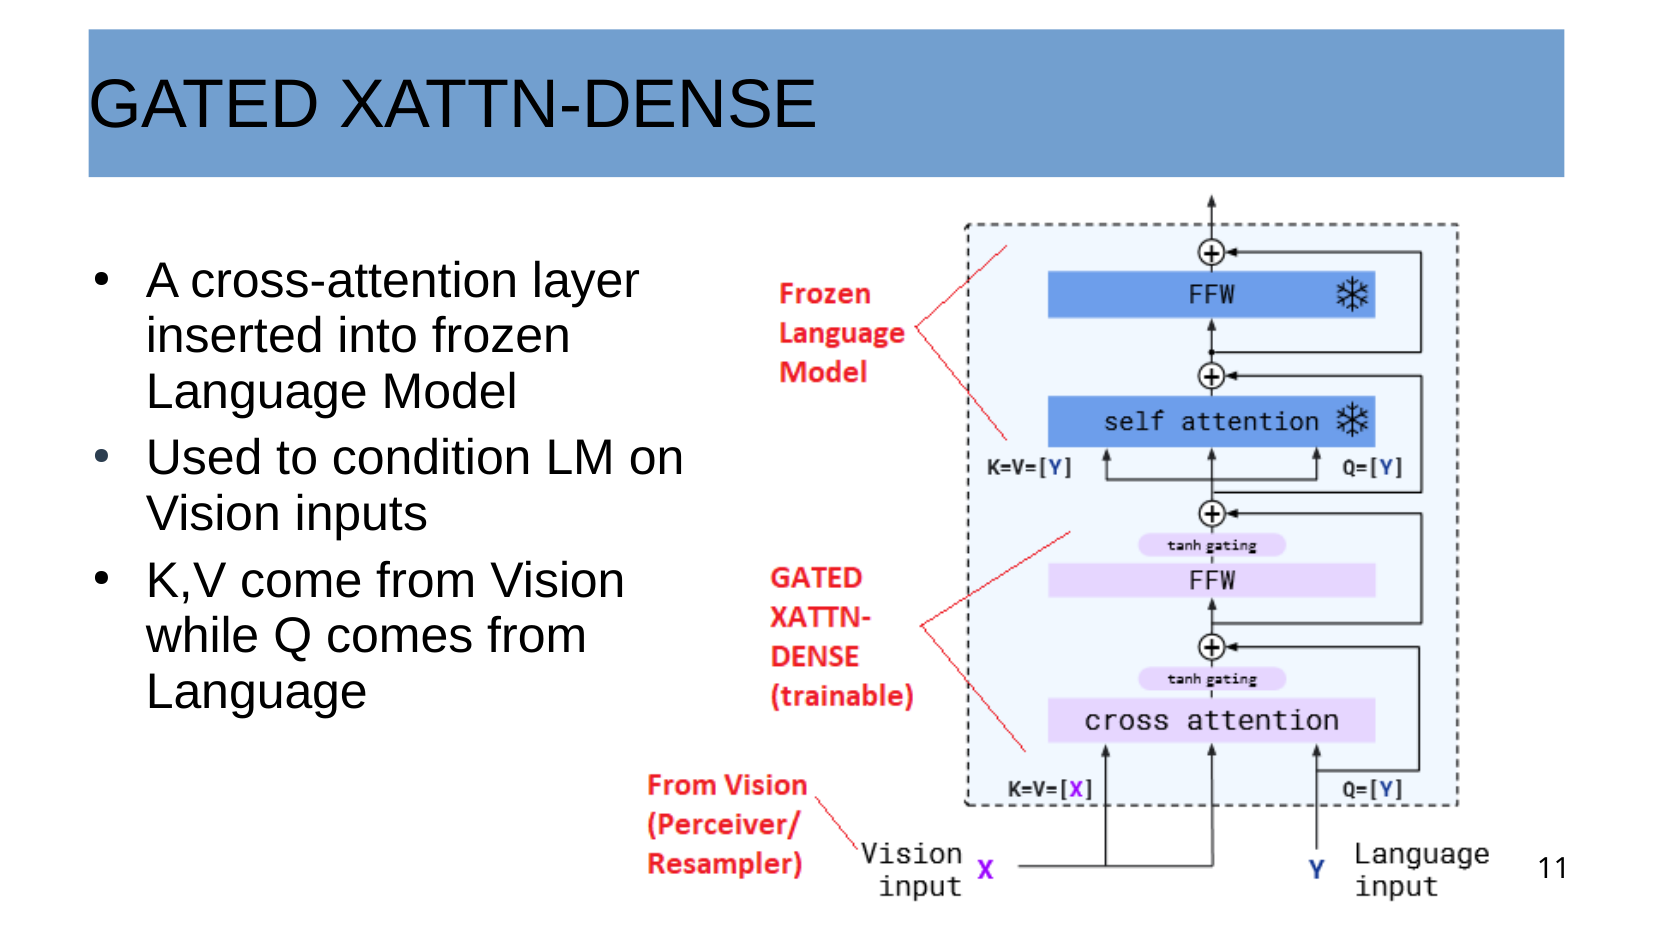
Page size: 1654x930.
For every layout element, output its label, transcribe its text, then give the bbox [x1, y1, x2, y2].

list A cross-attention layer inserted into frozen Language Model Used to condition LM on Vision inputs K,V come from Vision while Q comes from Language [75, 251, 713, 788]
title GATED XATTN-DENSE [88, 29, 1565, 178]
picture [637, 178, 1501, 927]
